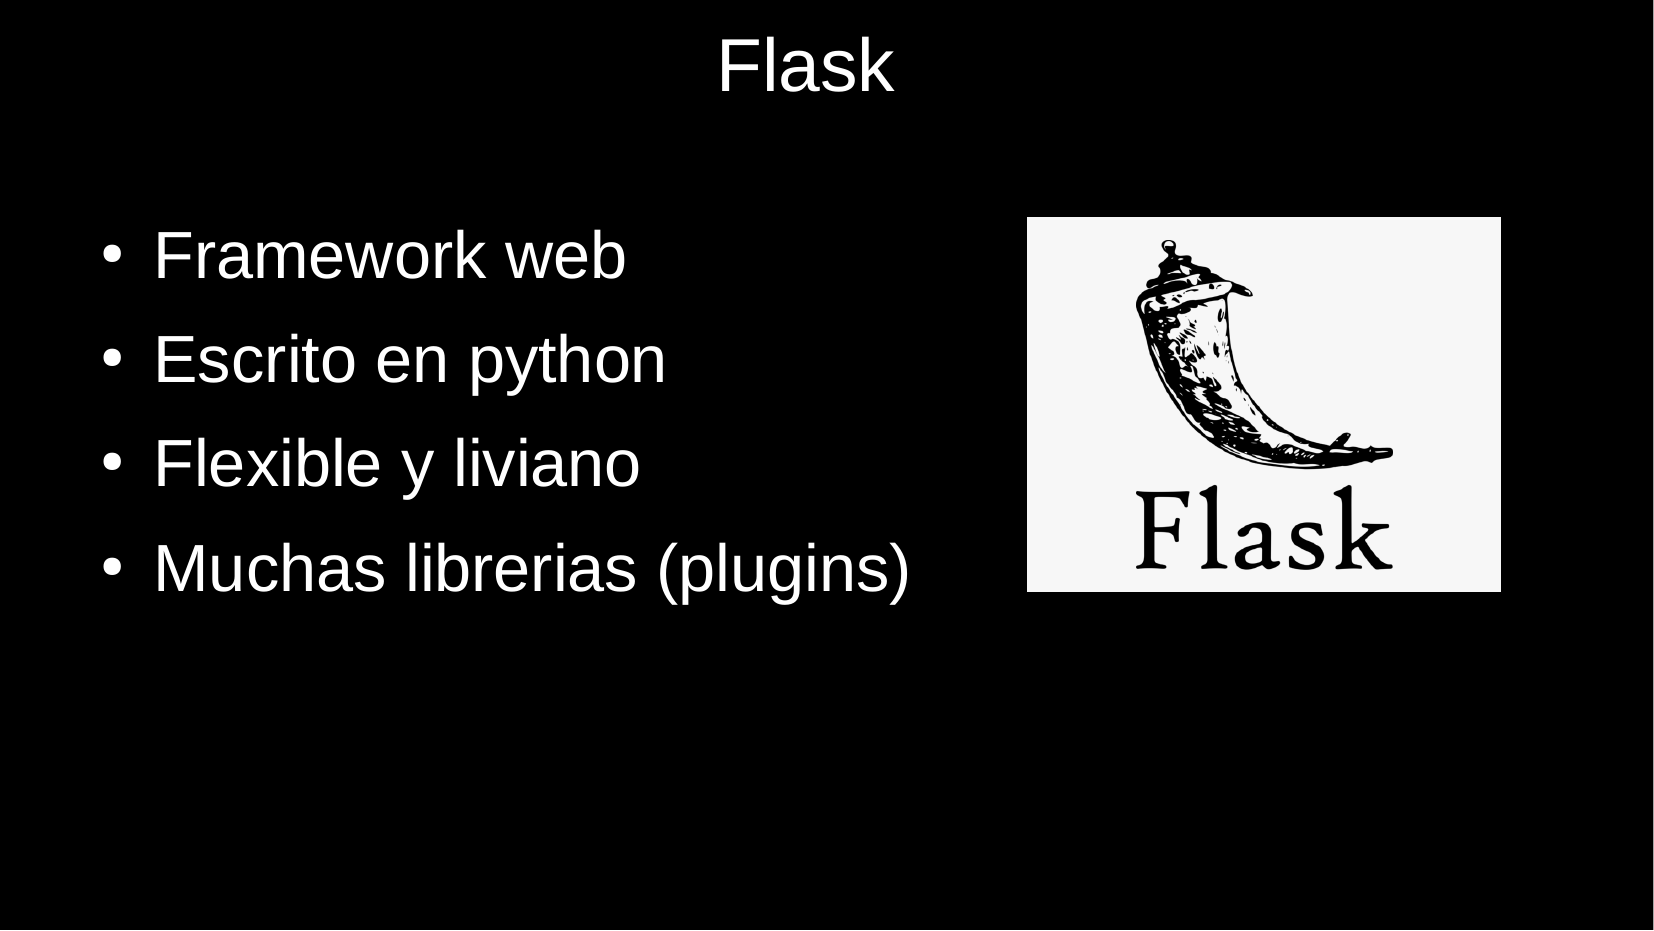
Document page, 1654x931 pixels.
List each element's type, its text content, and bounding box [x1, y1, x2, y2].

title Flask [23, 11, 1589, 119]
picture [1027, 217, 1501, 592]
list Framework web Escrito en python Flexible y liviano Muchas librerias (plugins) [82, 217, 1571, 758]
